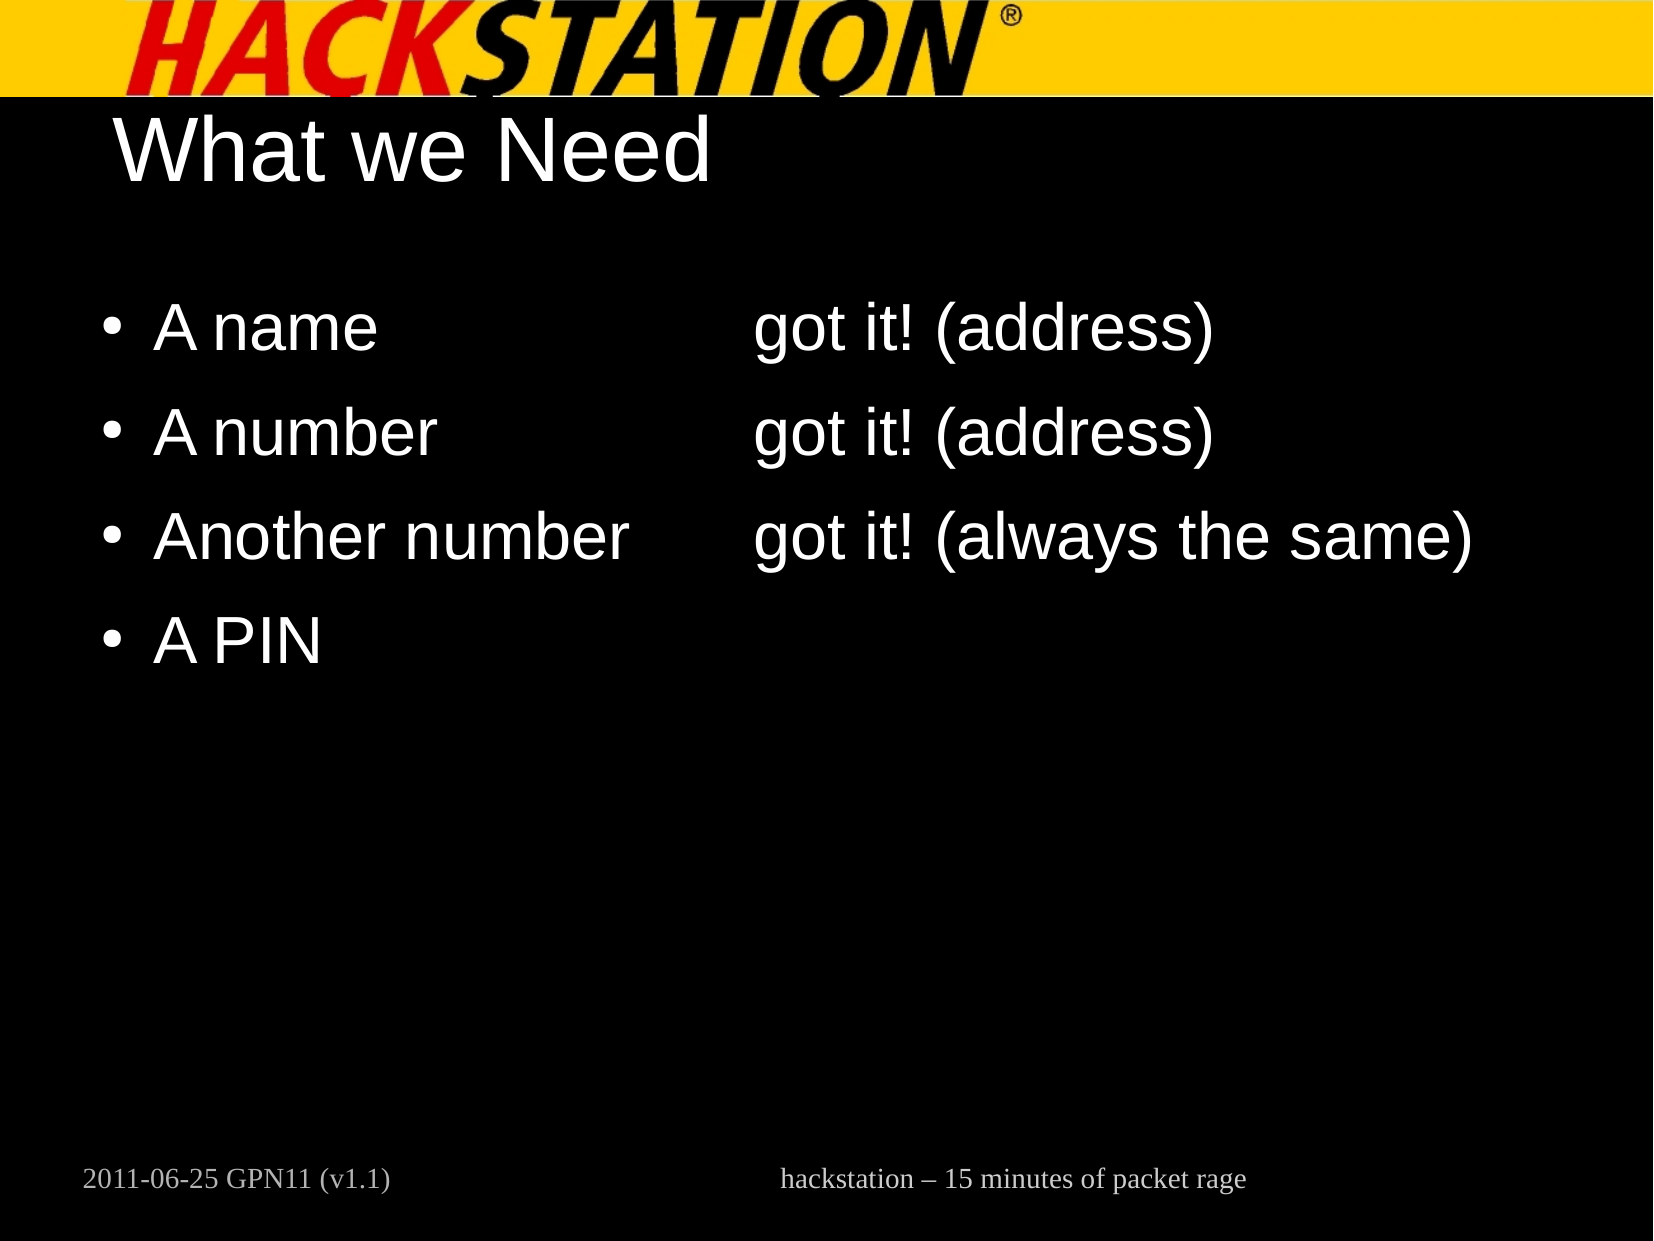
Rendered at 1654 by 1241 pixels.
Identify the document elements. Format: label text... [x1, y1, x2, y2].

list A name got it! (address) A number got it! (address) Another number got it! (always the same) A PIN [82, 290, 1571, 1109]
picture [0, 0, 1653, 97]
title What we Need [112, 75, 1571, 226]
